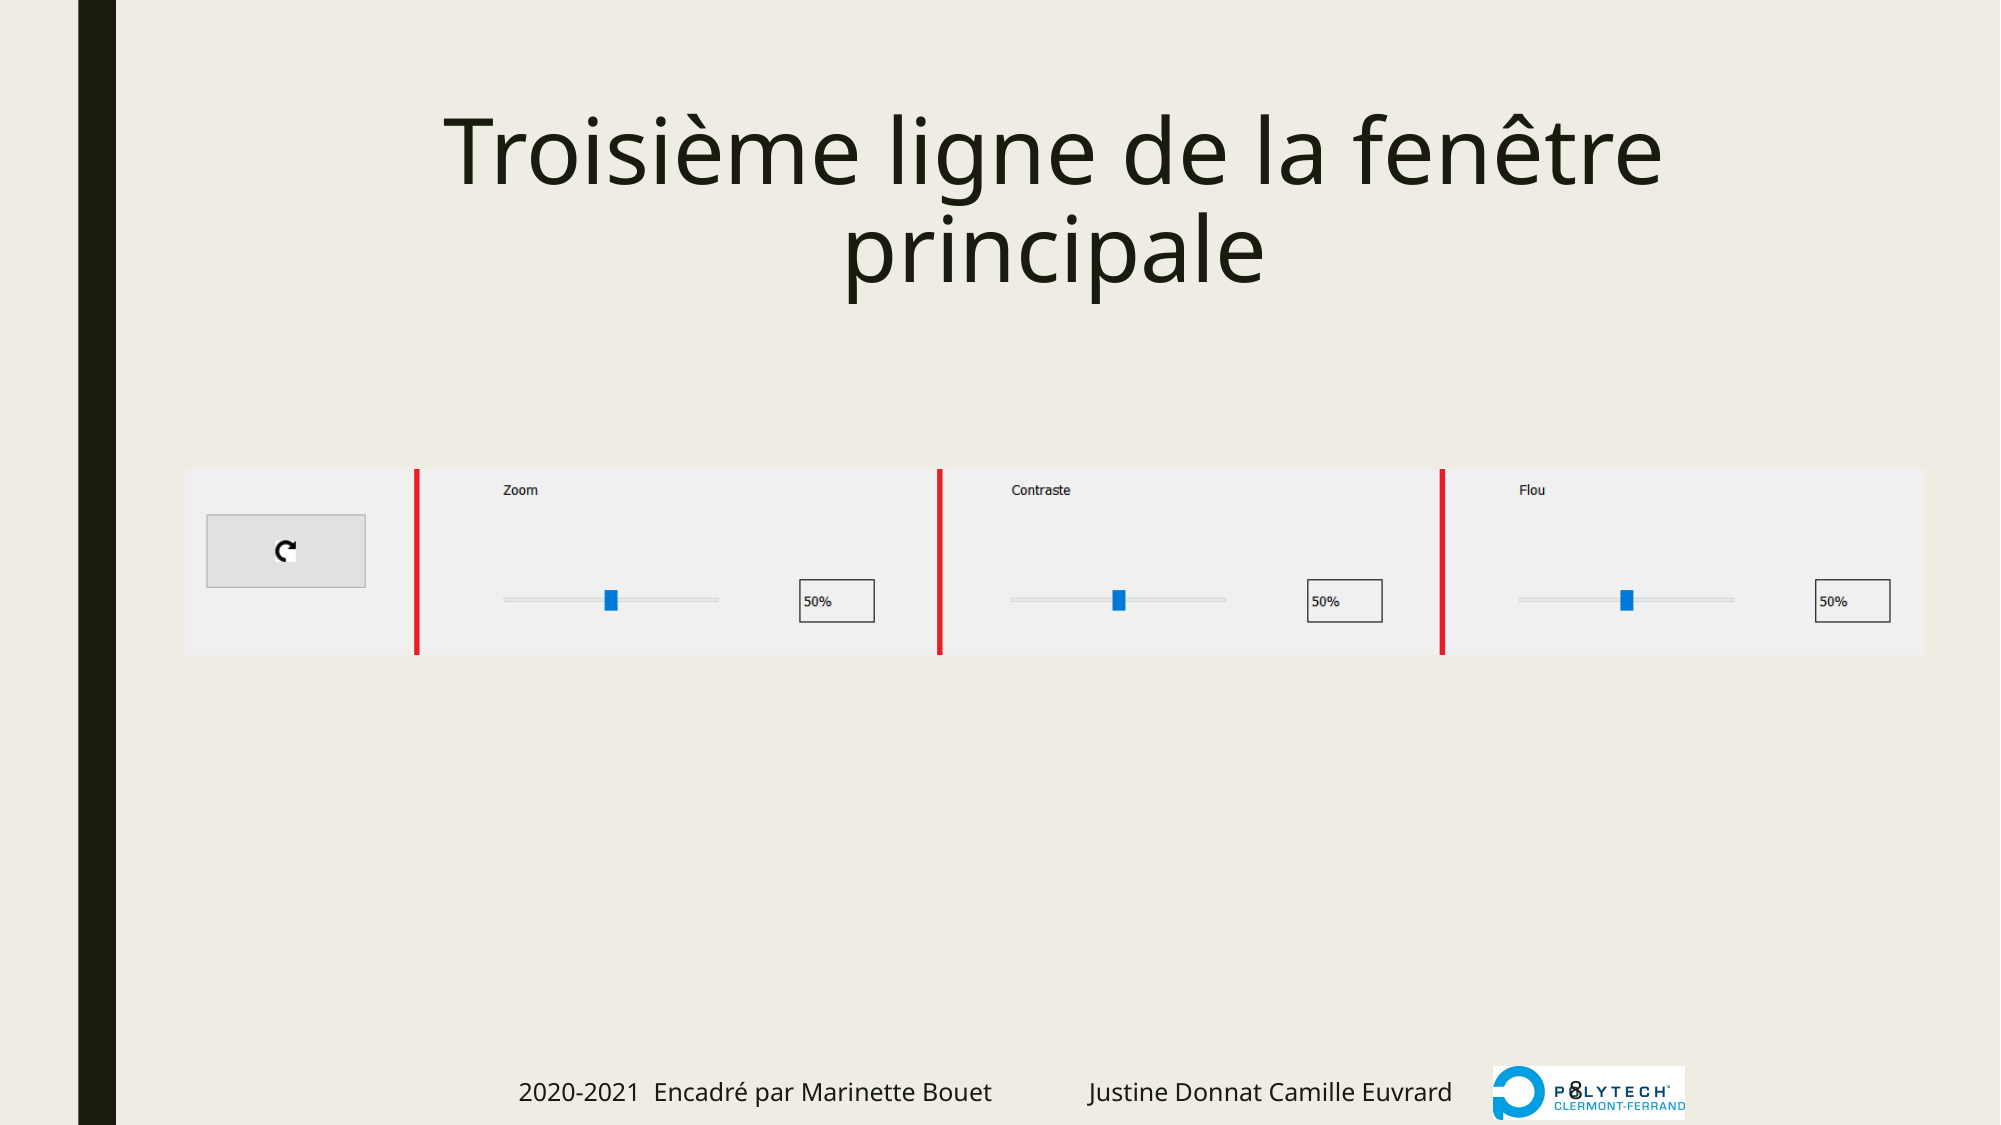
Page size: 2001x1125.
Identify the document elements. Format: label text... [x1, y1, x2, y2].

title Troisième ligne de la fenêtre principale [267, 98, 1843, 218]
text_box [1553, 1058, 1816, 1125]
picture [185, 470, 1925, 655]
text_box 2020-2021 Encadré par Marinette Bouet Justine Donnat Camille Euvrard [474, 1058, 1506, 1125]
